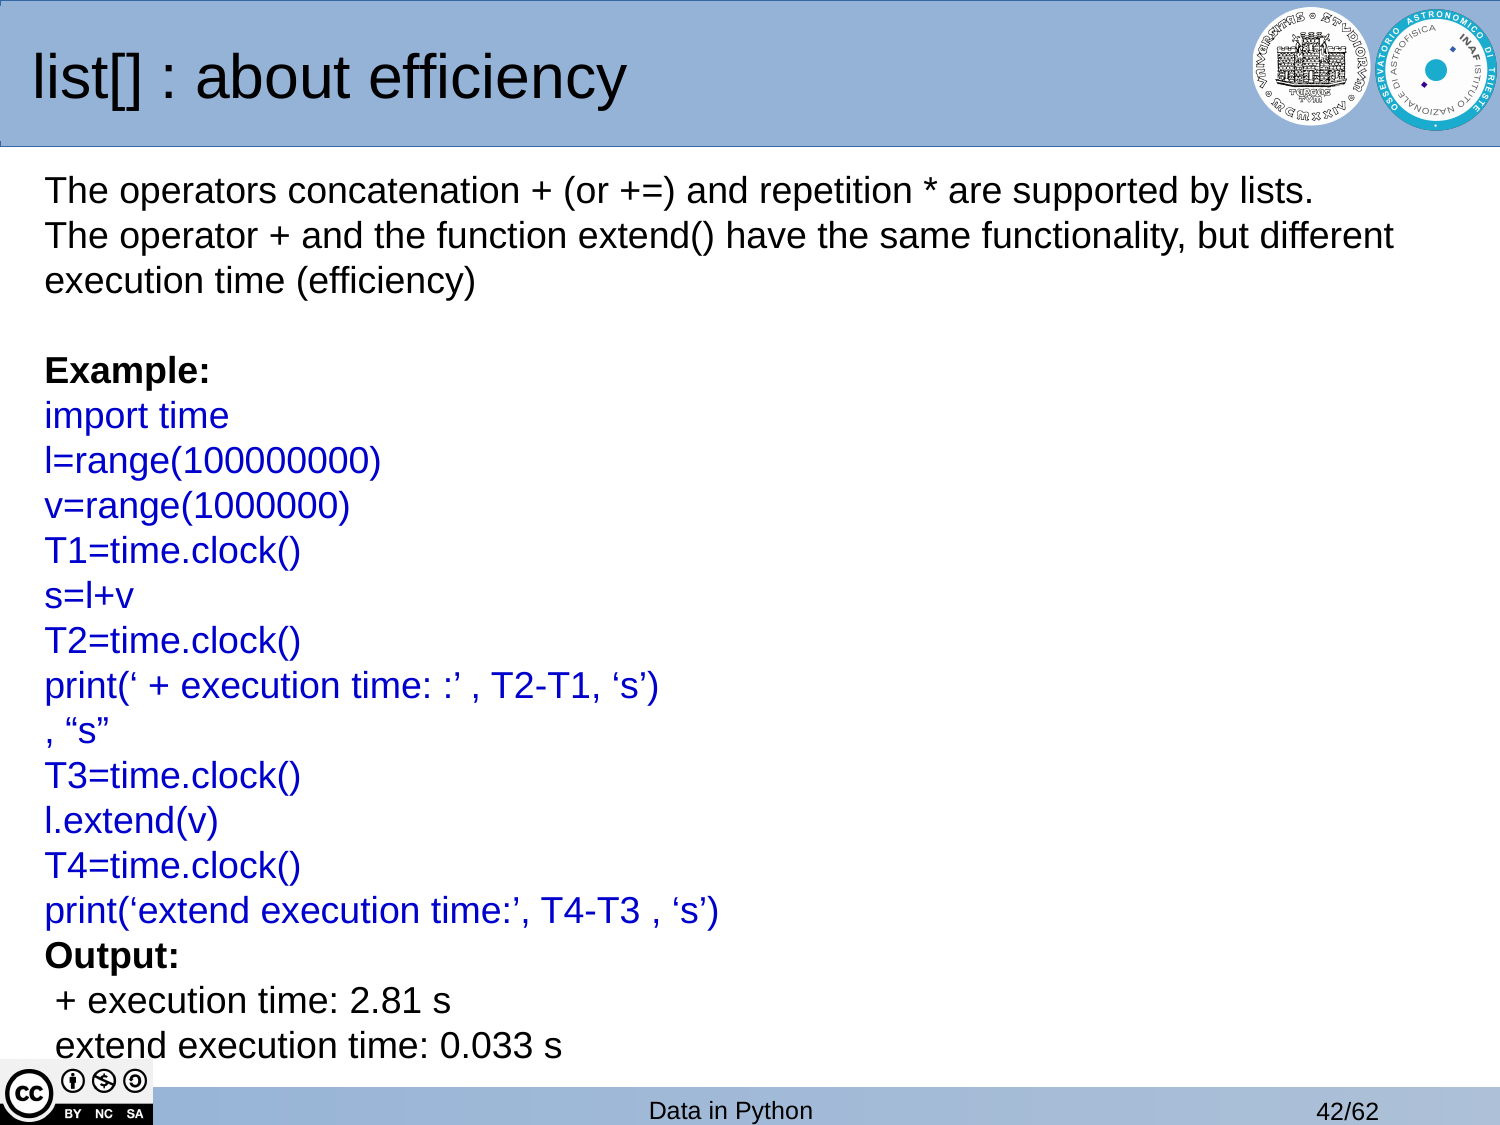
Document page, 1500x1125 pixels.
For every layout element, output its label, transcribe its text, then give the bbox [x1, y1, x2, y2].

picture [0, 1059, 153, 1125]
list The operators concatenation + (or +=) and repetition * are supported by lists. The operator + and the function extend() have the same functionality, but different execution time (efficiency) Example: import time l=range(100000000) v=range(1000000) T1=time.clock() s=l+v T2=time.clock() print(‘ + execution time: :’ , T2-T1, ‘s’) , “s” T3=time.clock() l.extend(v) T4=time.clock() print(‘extend execution time:’, T4-T3 , ‘s’) Output: + execution time: 2.81 s extend execution time: 0.033 s [29, 158, 1500, 1071]
picture [1253, 0, 1500, 156]
text_box list[] : about efficiency [0, 5, 1253, 141]
